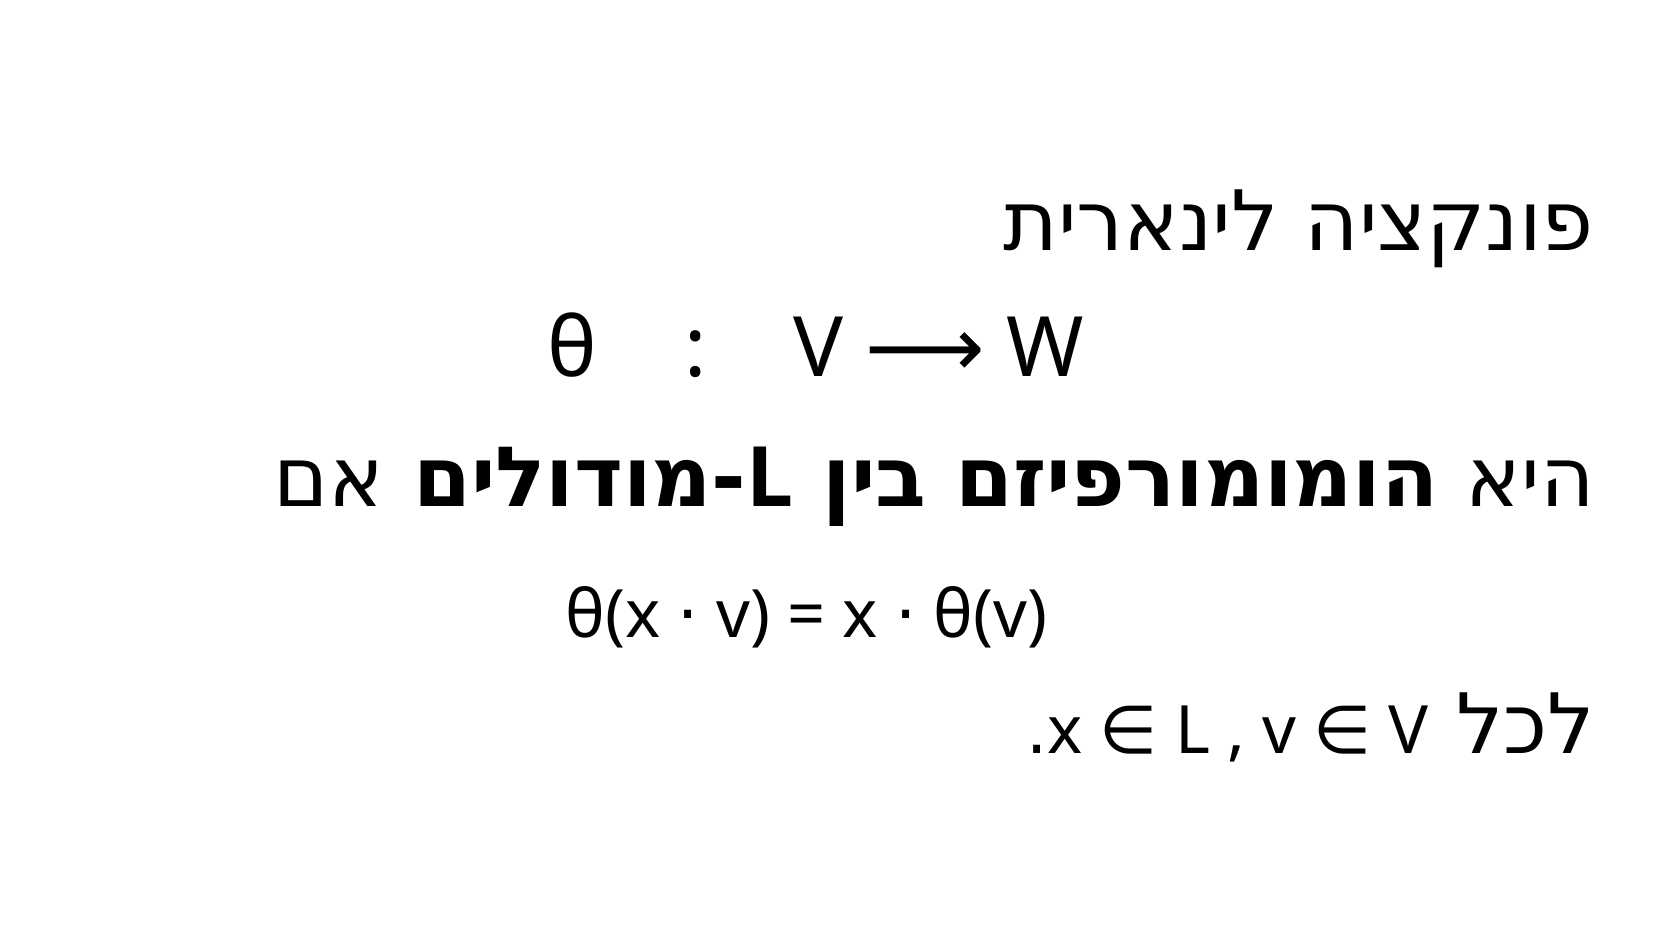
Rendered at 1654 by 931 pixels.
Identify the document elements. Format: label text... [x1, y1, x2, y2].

subtitle פונקציה לינארית θ : V ⟶ W היא הומומורפיזם בין L-מודולים אם θ(x ⋅ v) = x ⋅ θ(v) לכל x ∈ L , v ∈ V. [59, 45, 1595, 886]
